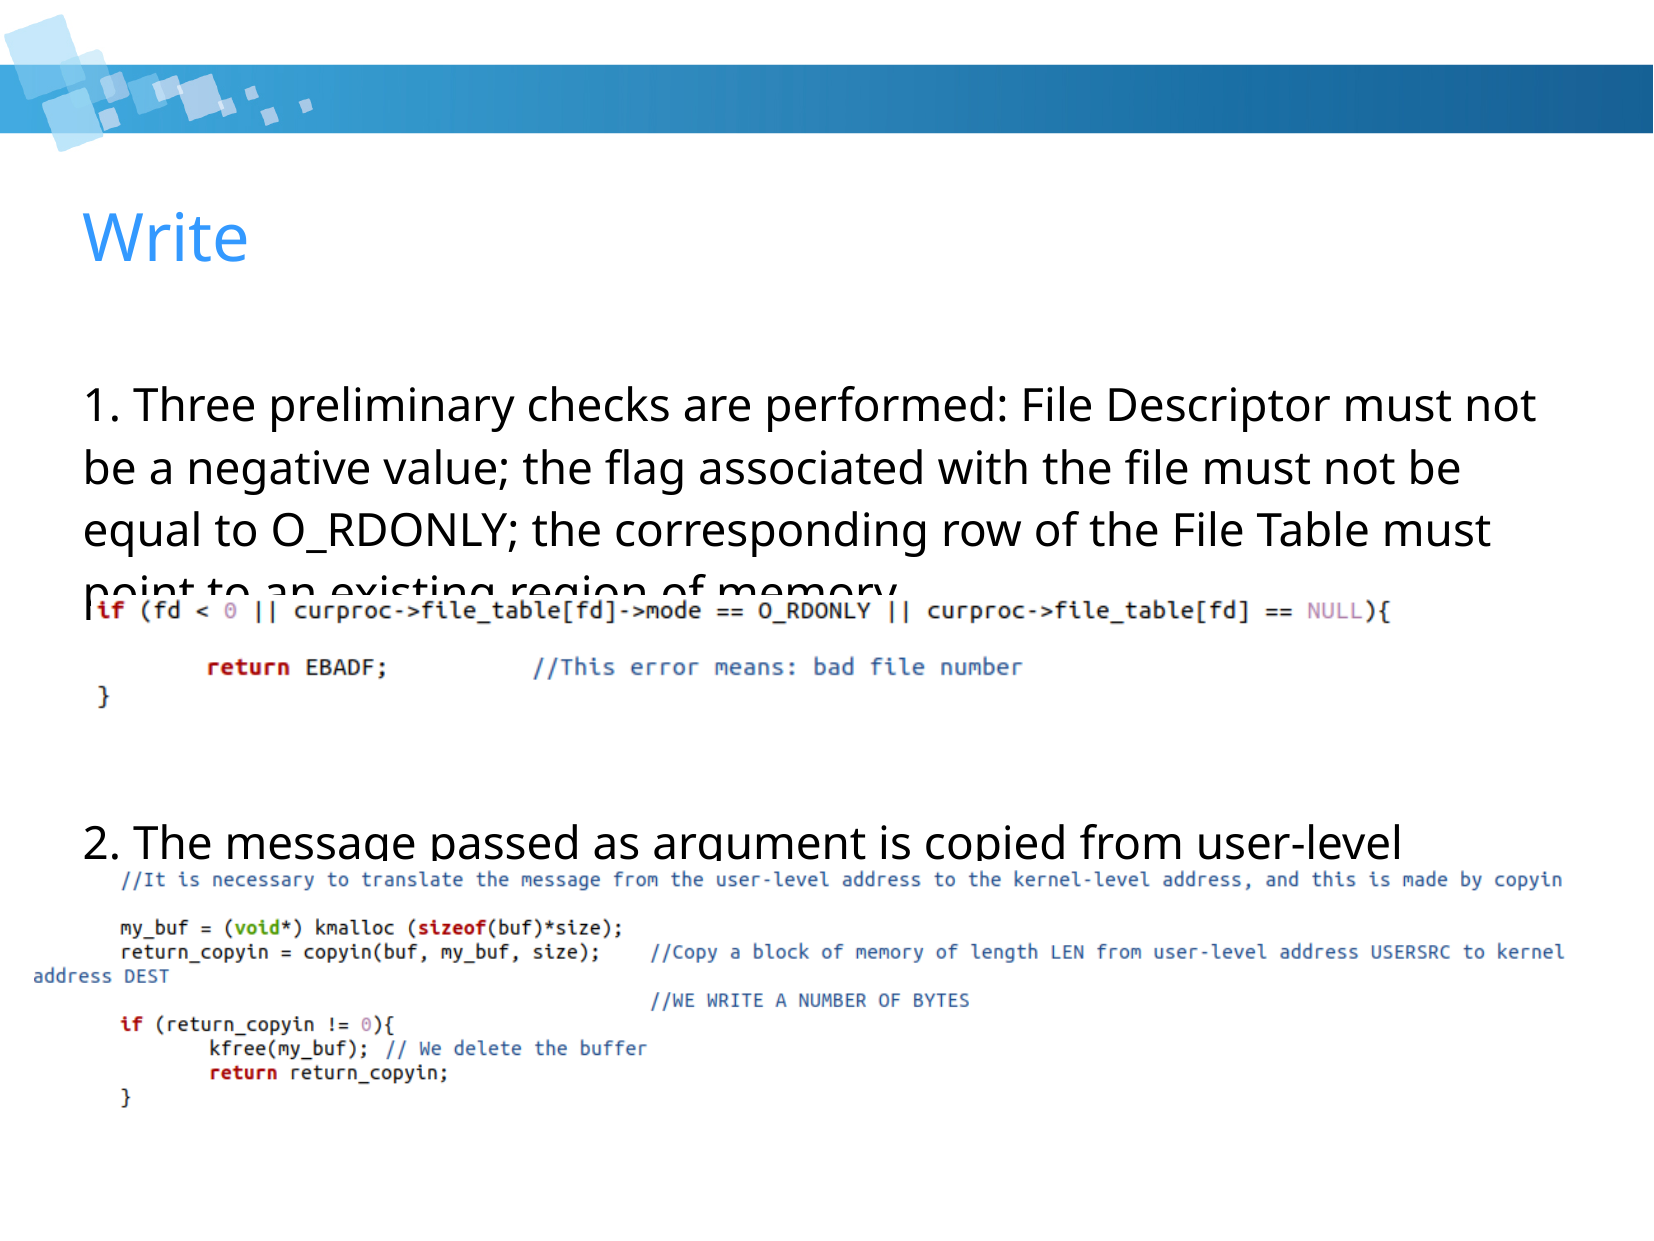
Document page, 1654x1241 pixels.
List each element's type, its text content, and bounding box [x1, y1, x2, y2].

picture [0, 0, 1653, 1238]
title Write [82, 132, 1571, 340]
list 1. Three preliminary checks are performed: File Descriptor must not be a negative value; the flag associated with the file must not be equal to O_RDONLY; the corresponding row of the File Table must point to an existing region of memory. 2. The message passed as argument is copied from user-level address to kernel address. [82, 372, 1571, 861]
